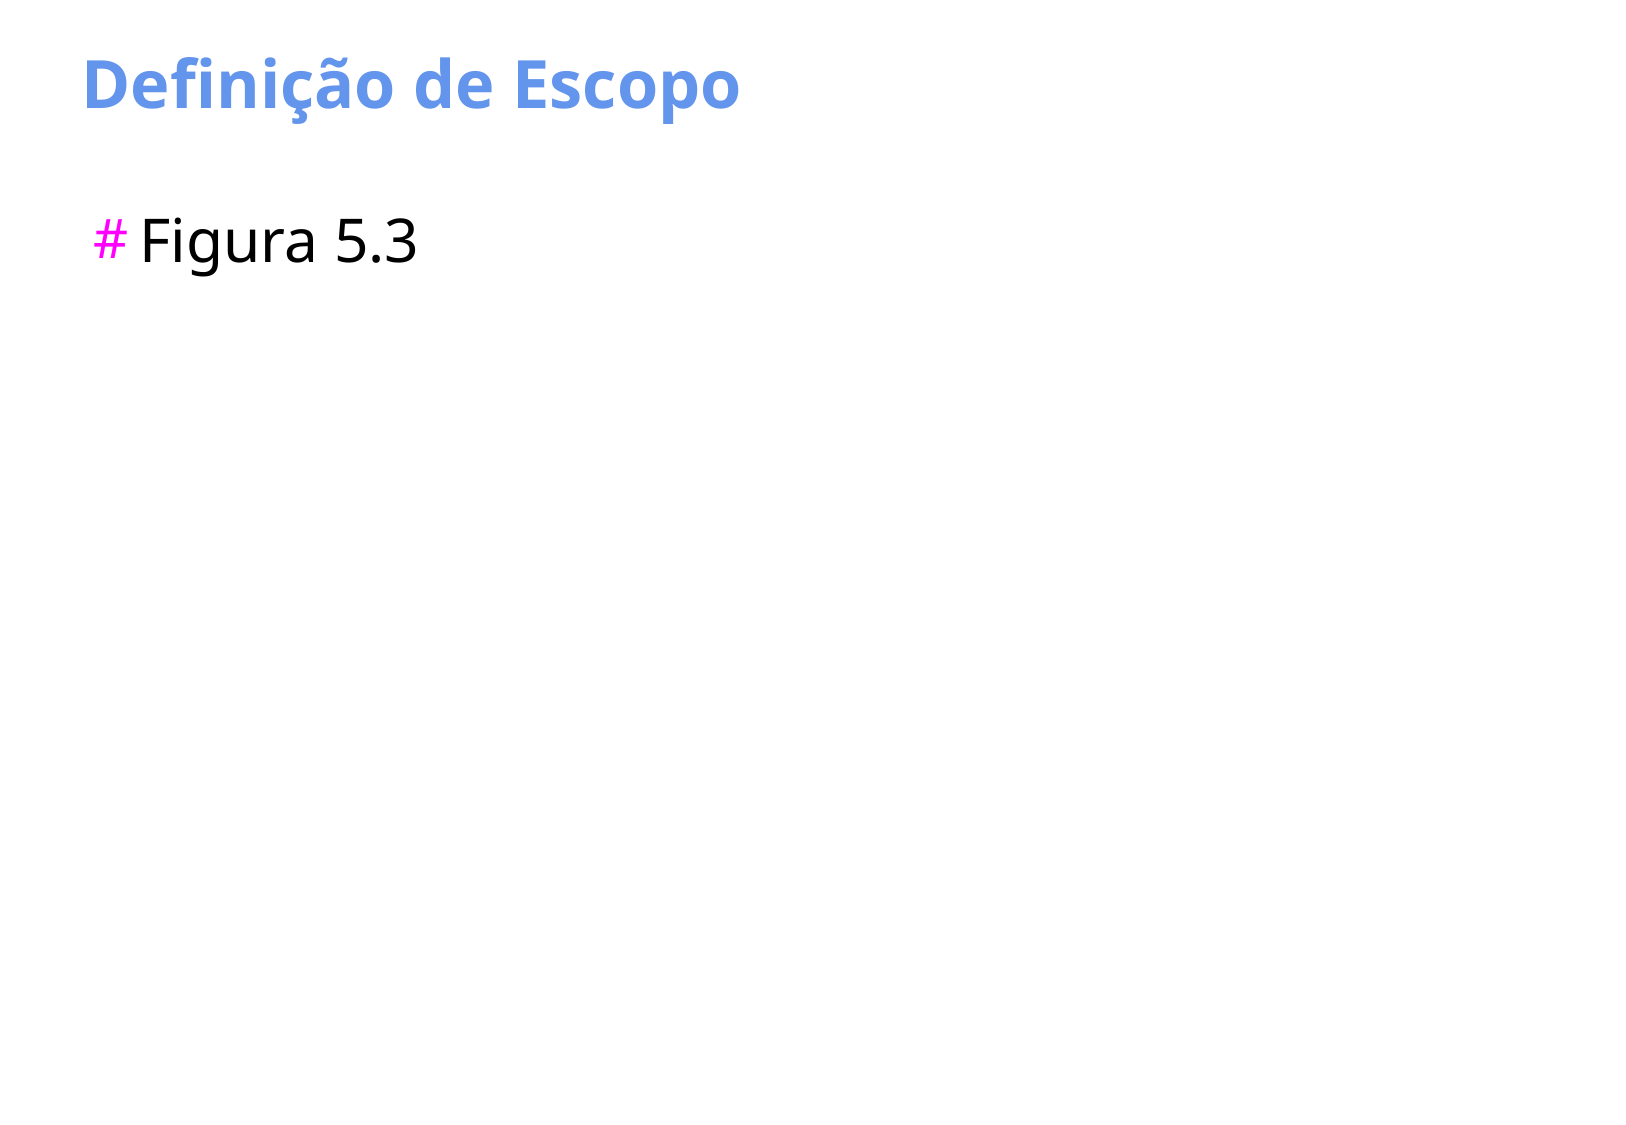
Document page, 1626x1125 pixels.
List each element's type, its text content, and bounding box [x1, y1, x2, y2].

title Definição de Escopo [81, 41, 1544, 122]
list Figura 5.3 [81, 165, 1544, 1016]
